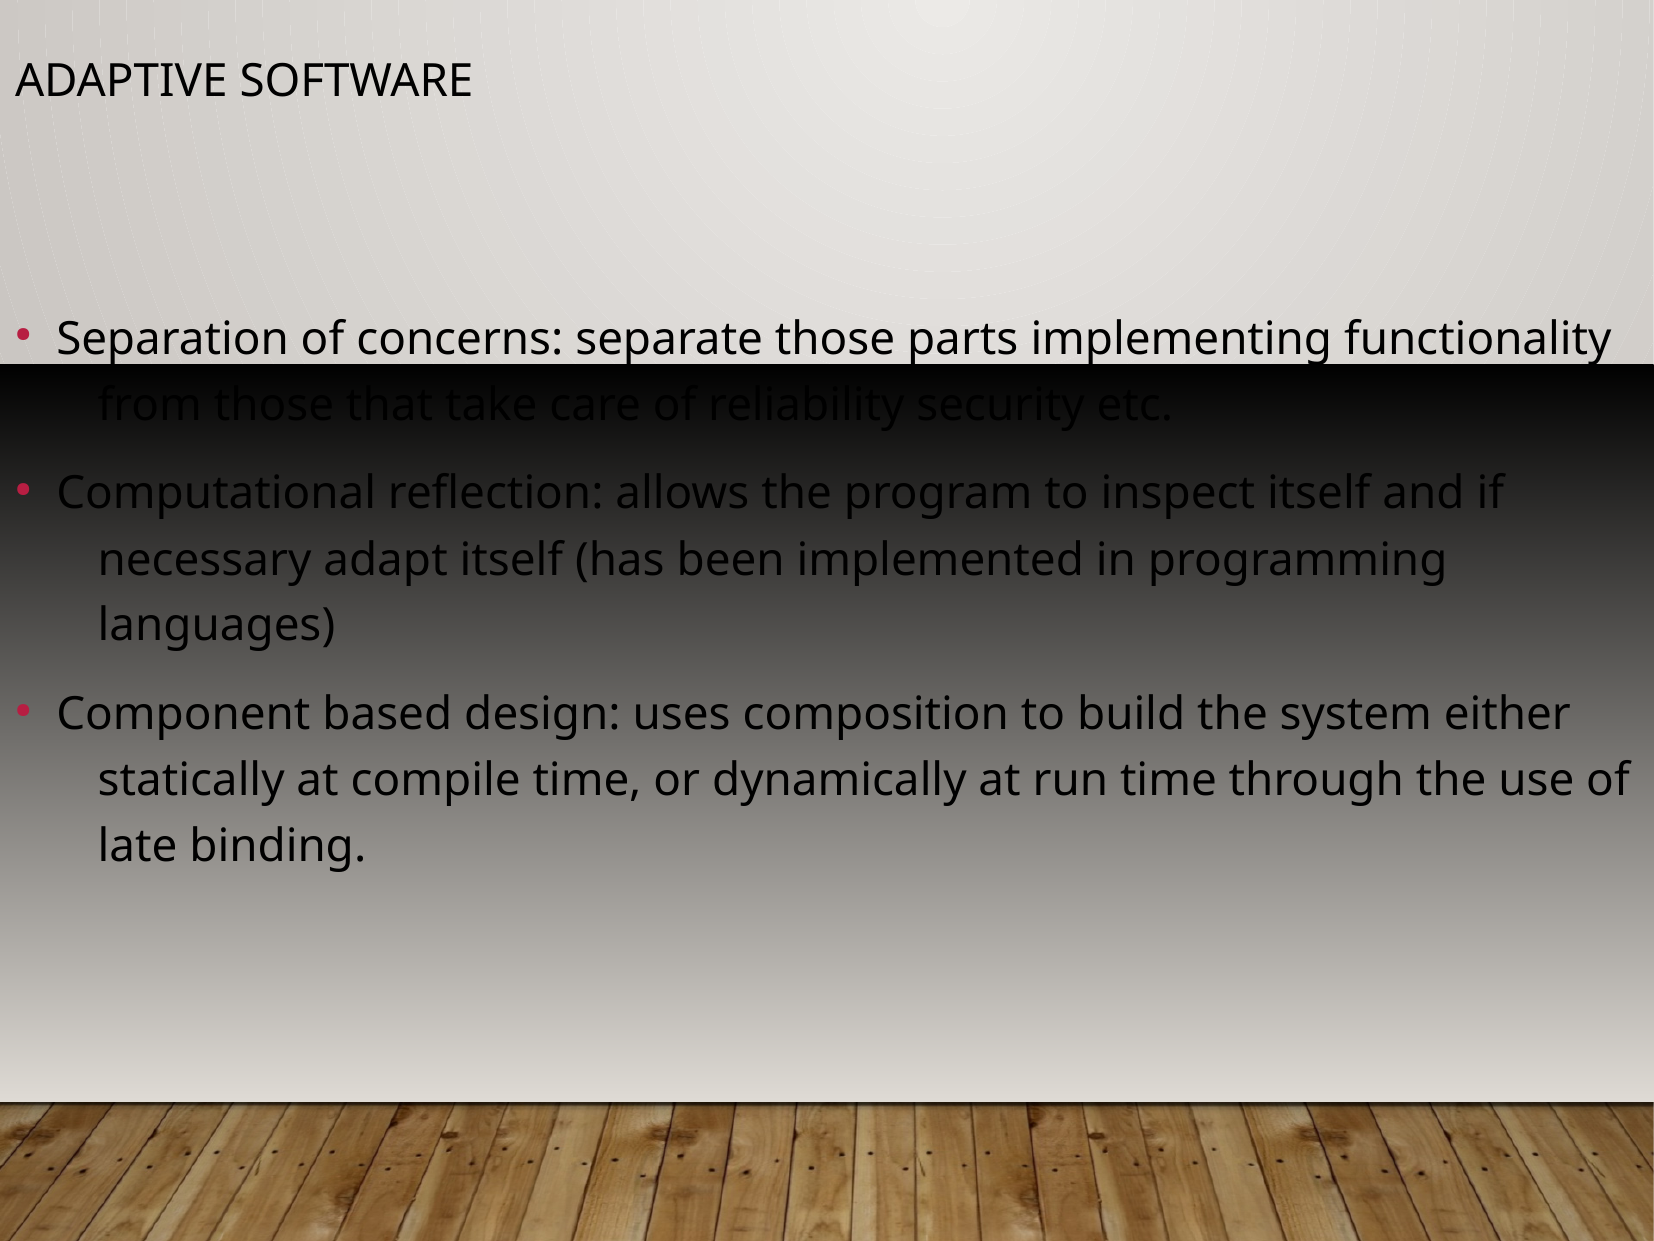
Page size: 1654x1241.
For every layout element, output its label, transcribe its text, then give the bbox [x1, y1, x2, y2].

list Separation of concerns: separate those parts implementing functionality from those that take care of reliability security etc. Computational reflection: allows the program to inspect itself and if necessary adapt itself (has been implemented in programming languages) Component based design: uses composition to build the system either statically at compile time, or dynamically at run time through the use of late binding. [0, 290, 1654, 1010]
title Adaptive Software [0, 49, 1654, 257]
